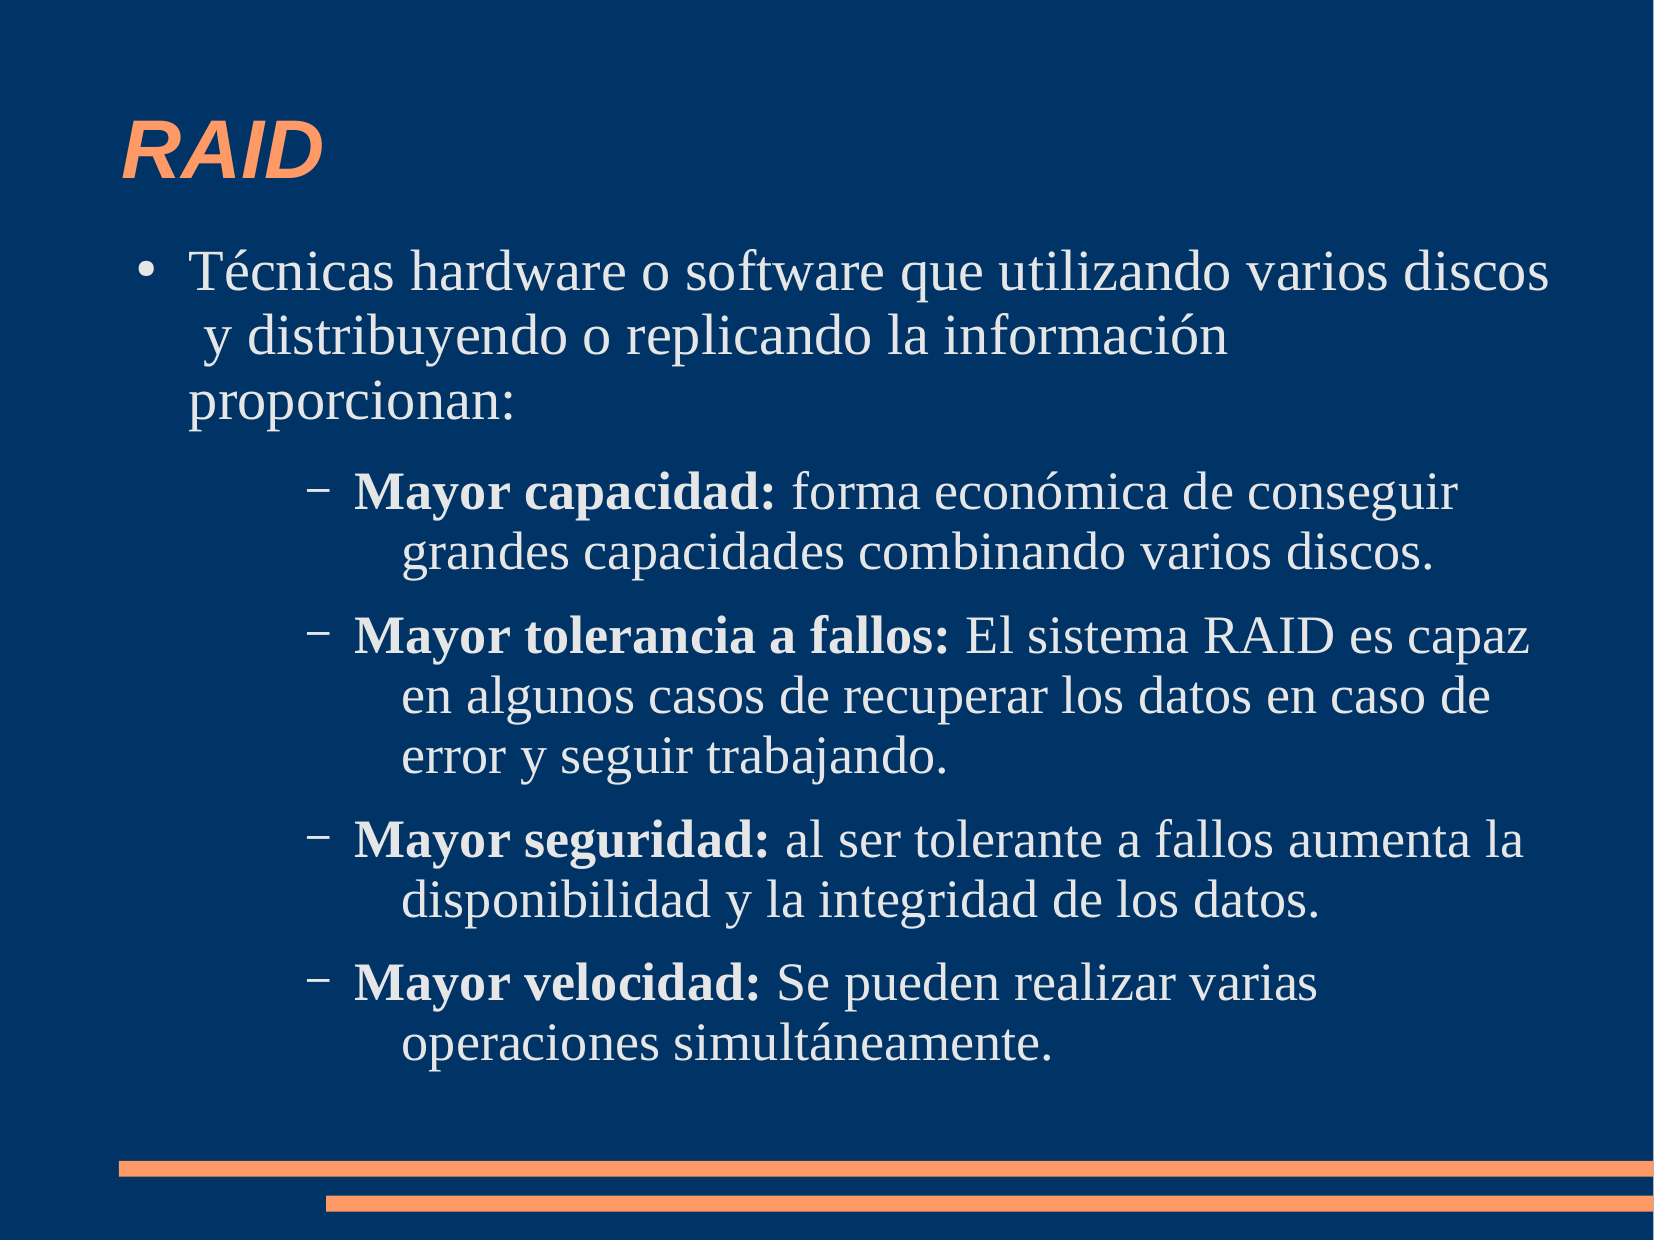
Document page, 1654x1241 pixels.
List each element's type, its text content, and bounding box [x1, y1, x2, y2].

title RAID [121, 53, 1534, 238]
list Técnicas hardware o software que utilizando varios discos y distribuyendo o replicando la información proporcionan: Mayor capacidad: forma económica de conseguir grandes capacidades combinando varios discos. Mayor tolerancia a fallos: El sistema RAID es capaz en algunos casos de recuperar los datos en caso de error y seguir trabajando. Mayor seguridad: al ser tolerante a fallos aumenta la disponibilidad y la integridad de los datos. Mayor velocidad: Se pueden realizar varias operaciones simultáneamente. [118, 238, 1558, 1073]
